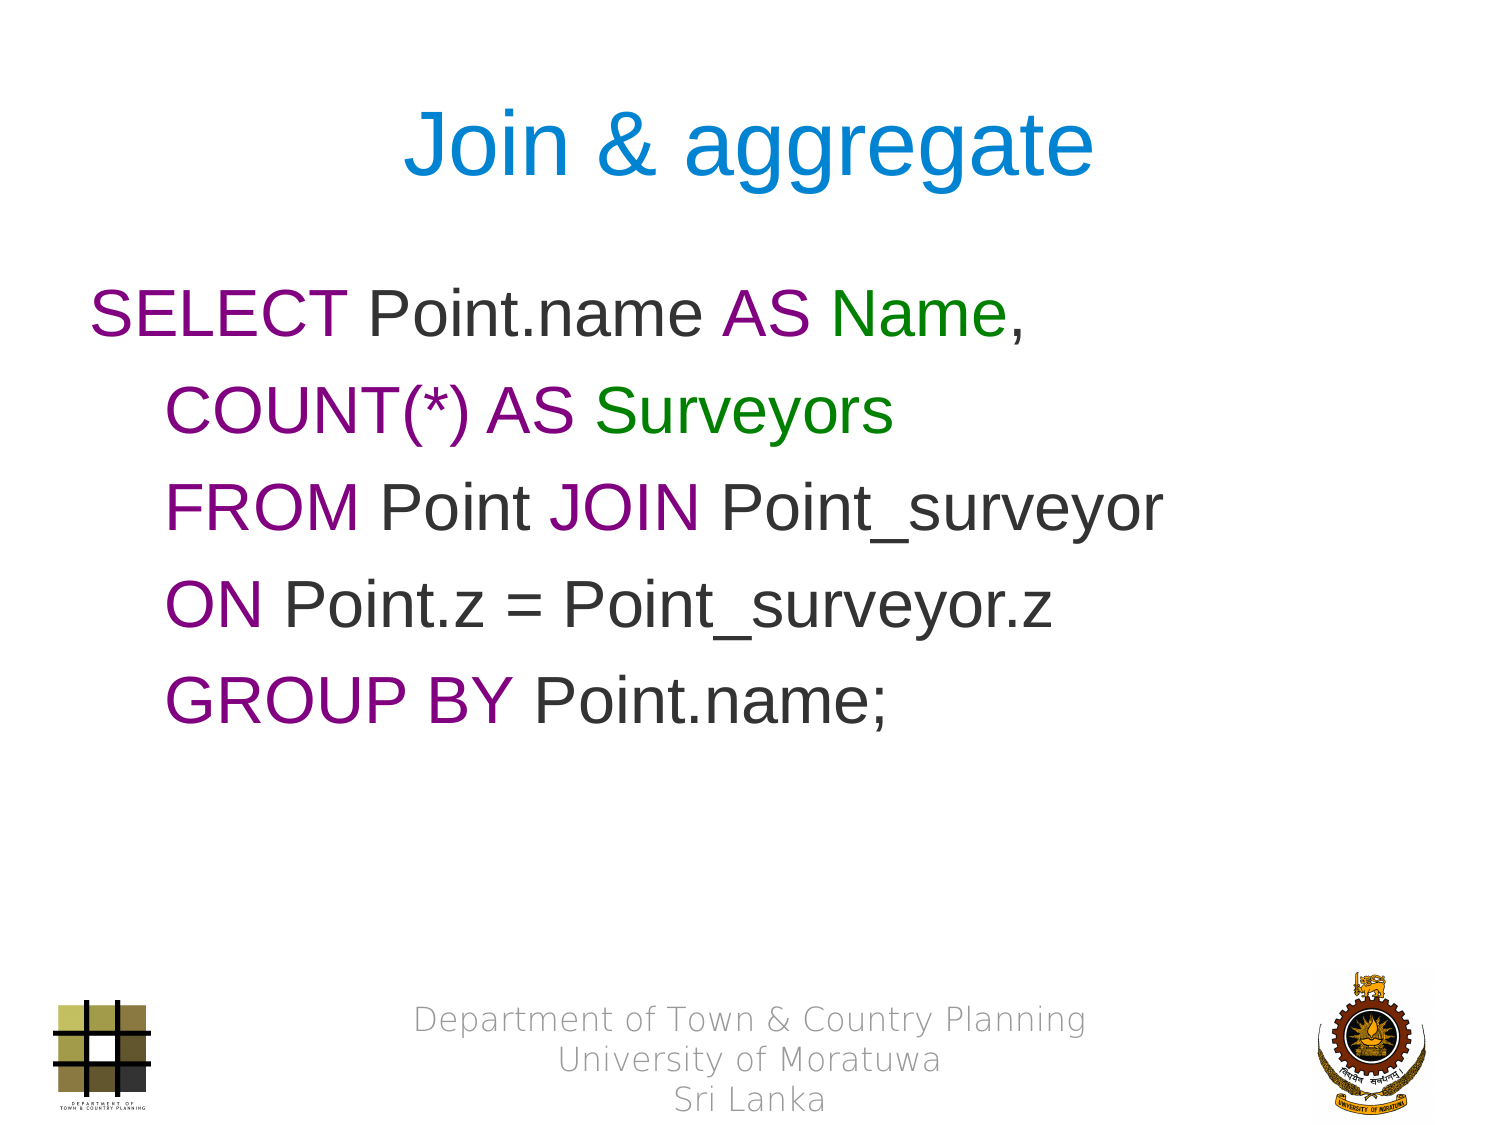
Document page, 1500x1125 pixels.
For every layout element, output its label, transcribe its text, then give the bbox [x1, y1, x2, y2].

title Join & aggregate [75, 45, 1426, 233]
picture [53, 1000, 151, 1110]
list SELECT Point.name AS Name, COUNT(*) AS Surveyors FROM Point JOIN Point_surveyor ON Point.z = Point_surveyor.z GROUP BY Point.name; [75, 262, 1426, 916]
picture [1312, 966, 1435, 1125]
